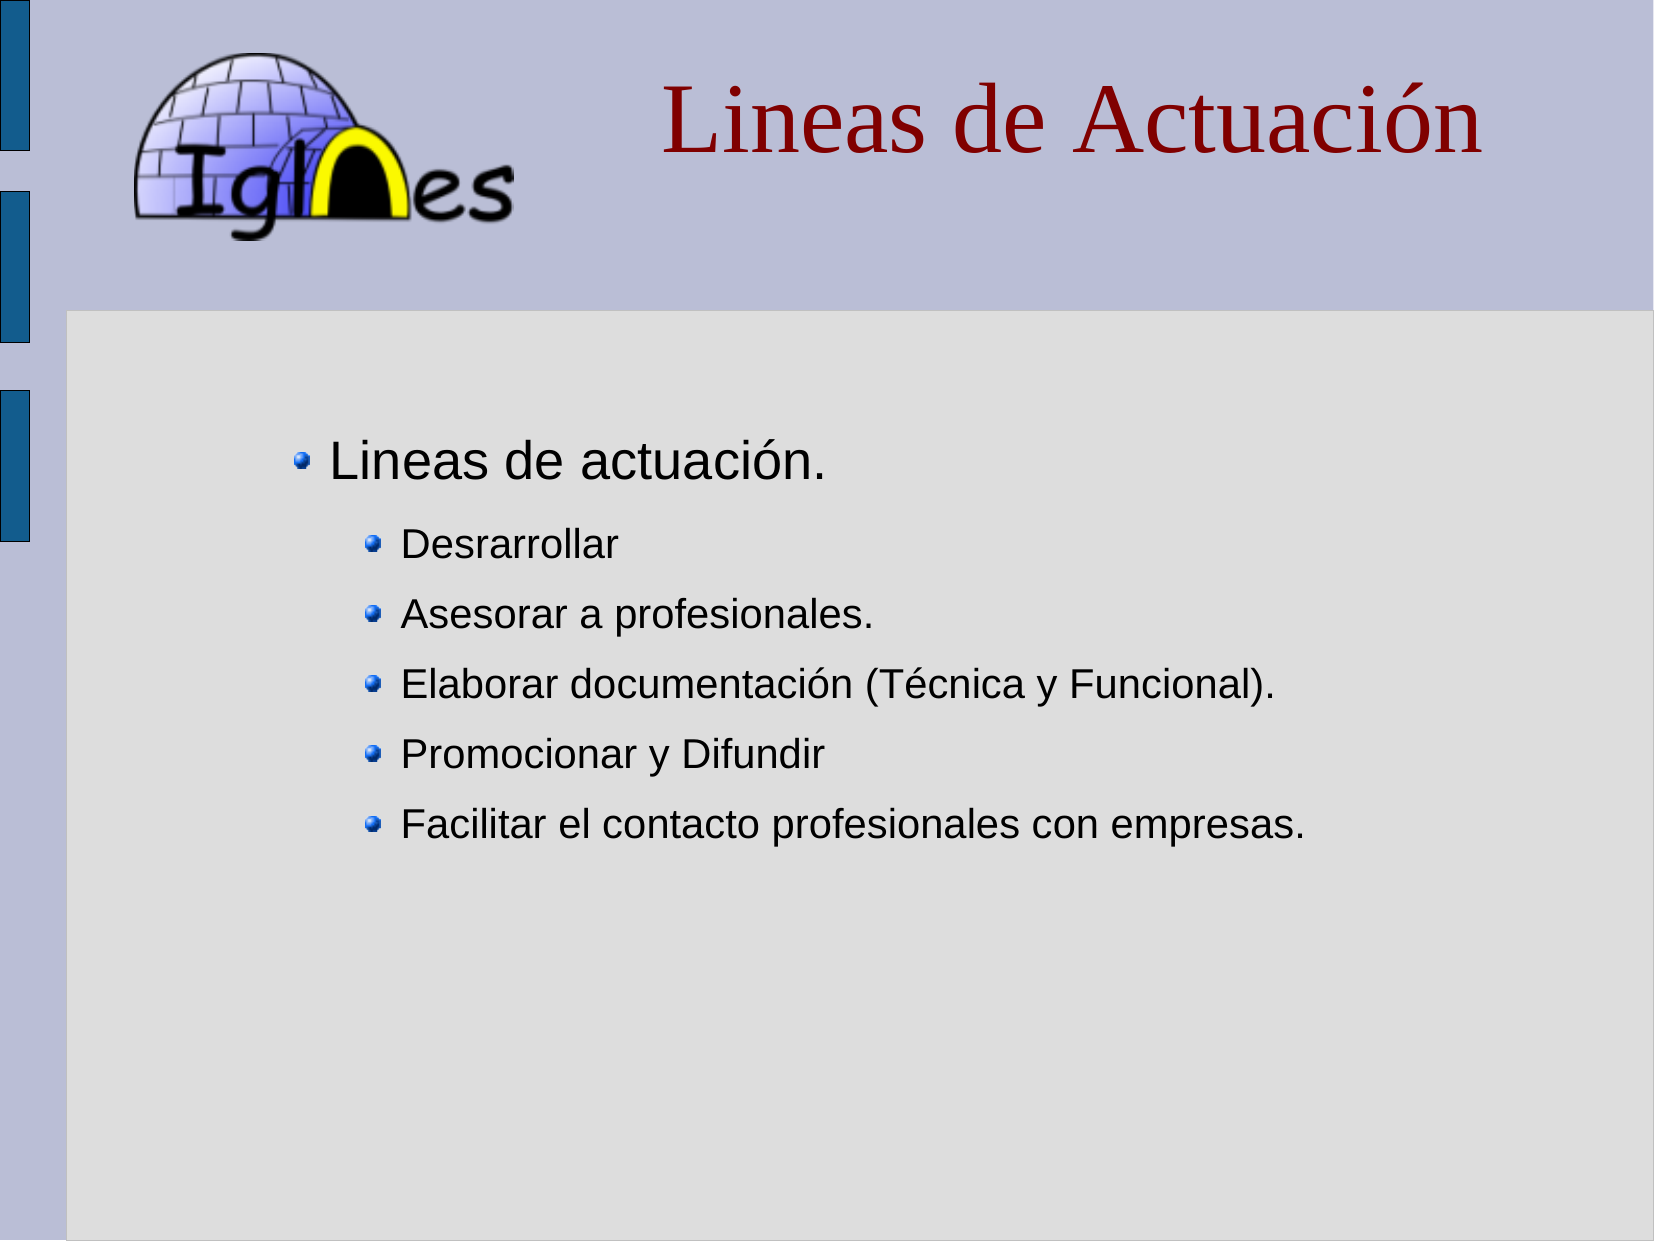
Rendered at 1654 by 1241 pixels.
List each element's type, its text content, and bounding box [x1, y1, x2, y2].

list Lineas de actuación. Desrarrollar Asesorar a profesionales. Elaborar documentación (Técnica y Funcional). Promocionar y Difundir Facilitar el contacto profesionales con empresas. [223, 430, 1586, 1100]
picture [134, 53, 514, 241]
text_box Lineas de Actuación [595, 63, 1550, 185]
